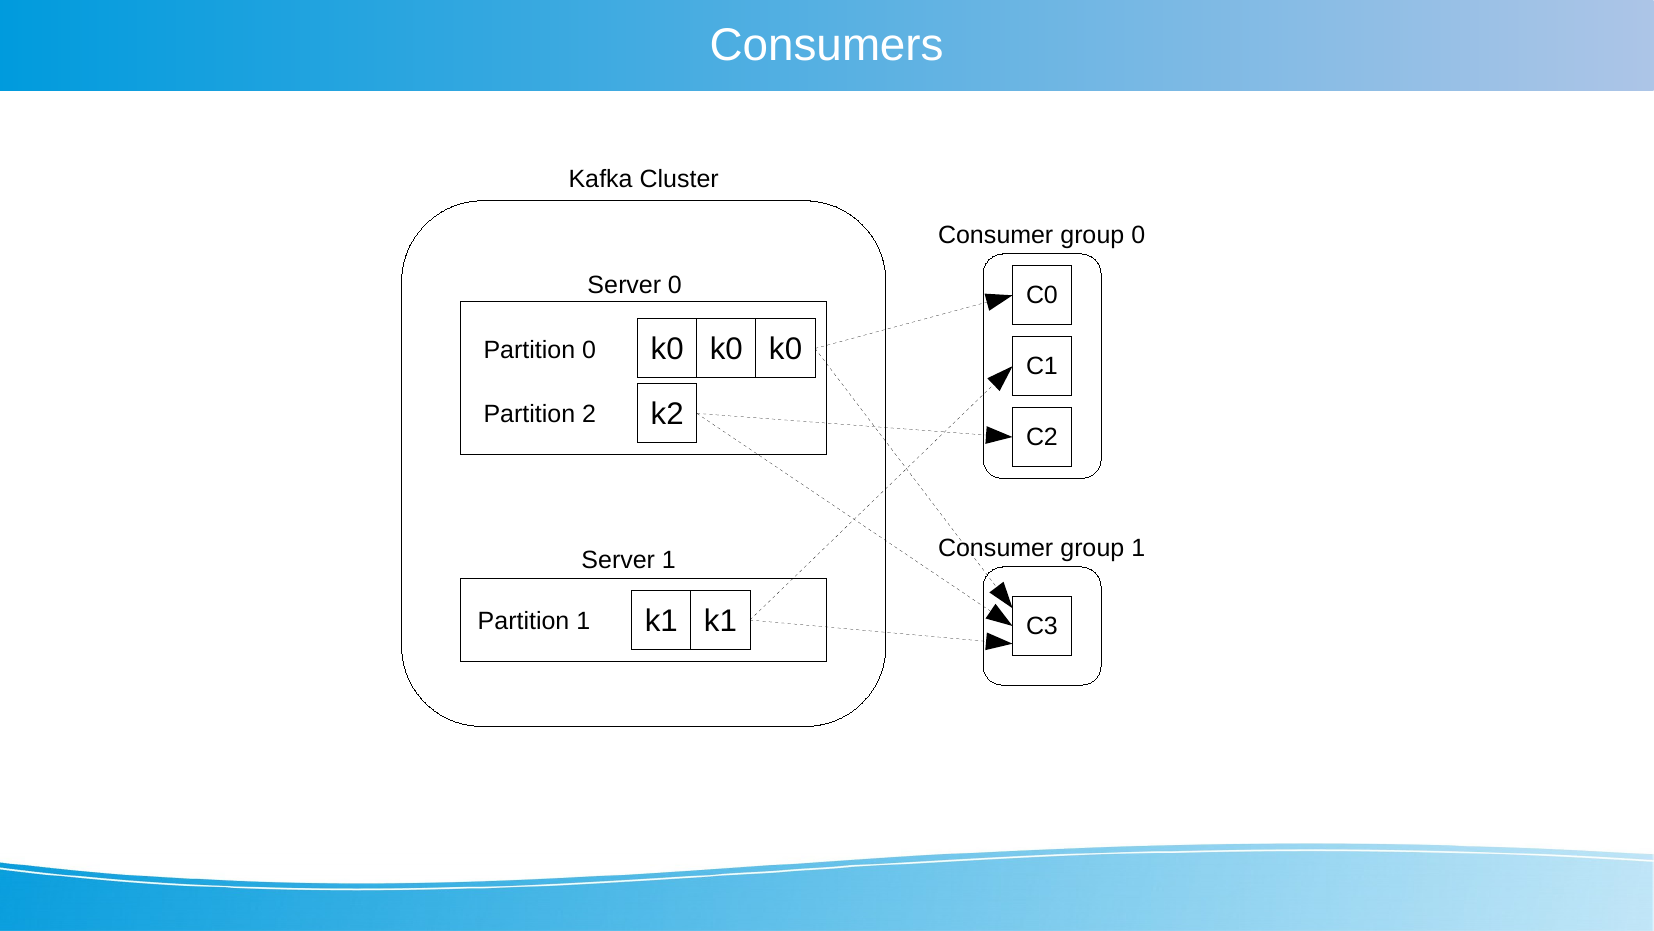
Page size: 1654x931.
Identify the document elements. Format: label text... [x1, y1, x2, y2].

text_box Consumer group 1 [944, 525, 1140, 571]
text_box Kafka Cluster [546, 155, 742, 201]
text_box C2 [1012, 407, 1072, 467]
text_box Partition 1 [466, 598, 602, 644]
text_box k0 [638, 319, 696, 377]
text_box Server 1 [531, 537, 727, 583]
title Consumers [82, 5, 1571, 85]
text_box Server 0 [537, 262, 733, 308]
text_box k0 [696, 319, 755, 377]
text_box k1 [691, 591, 750, 649]
picture [0, 843, 1654, 931]
text_box C3 [1012, 596, 1072, 656]
text_box Consumer group 0 [944, 212, 1140, 258]
text_box Partition 0 [472, 327, 608, 373]
text_box k1 [632, 591, 690, 649]
text_box k0 [756, 319, 815, 377]
text_box k2 [638, 384, 696, 442]
text_box Partition 2 [472, 390, 608, 436]
text_box C1 [1012, 336, 1072, 396]
text_box C0 [1012, 265, 1072, 325]
